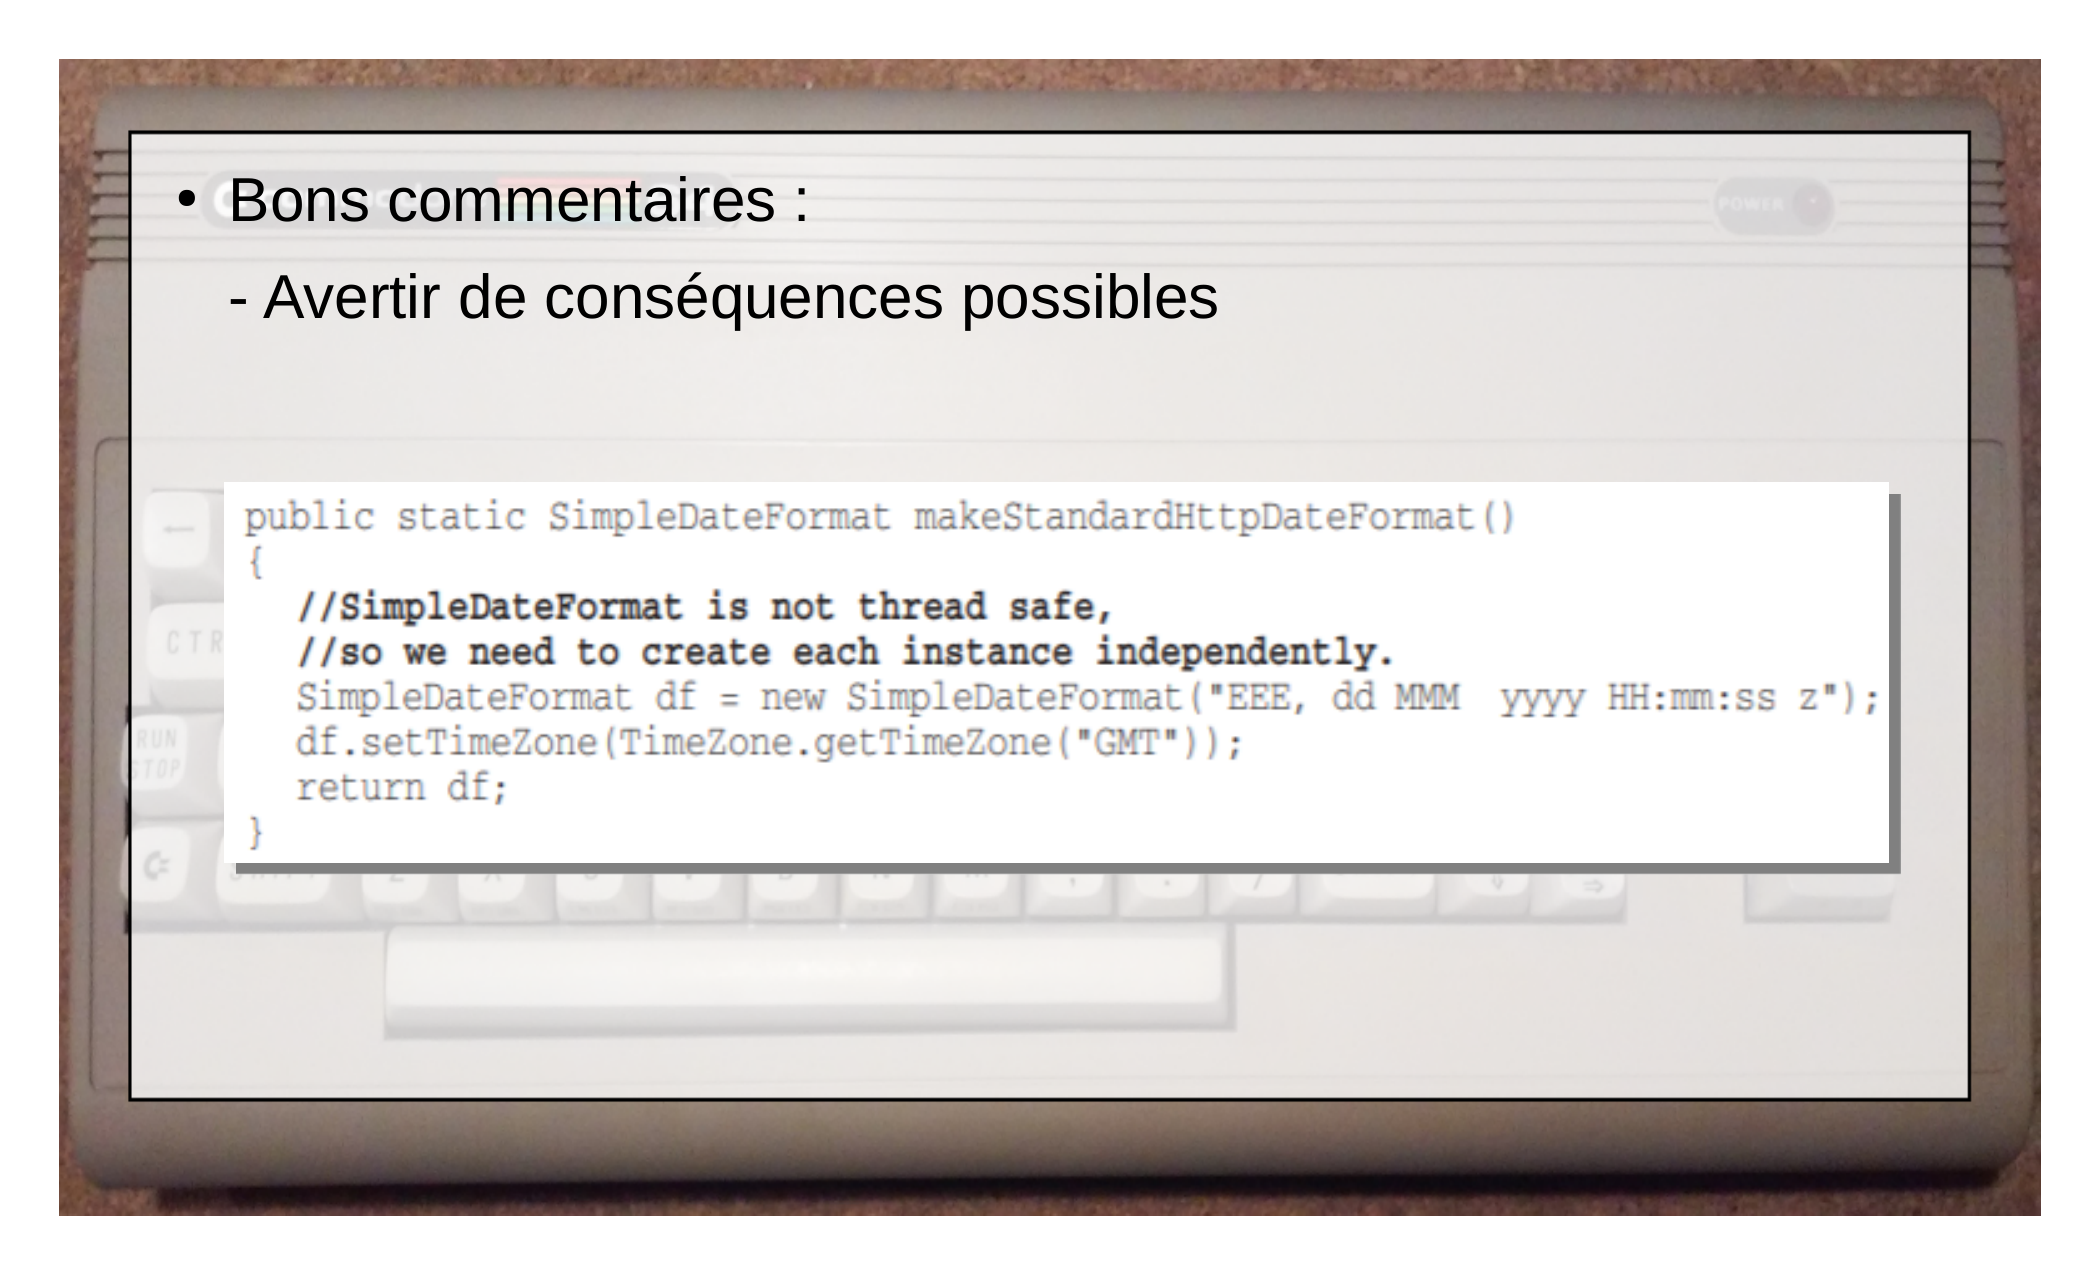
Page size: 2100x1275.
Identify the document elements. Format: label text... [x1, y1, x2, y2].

picture [59, 59, 2041, 1216]
list Bons commentaires : - Avertir de conséquences possibles [158, 165, 1942, 1094]
